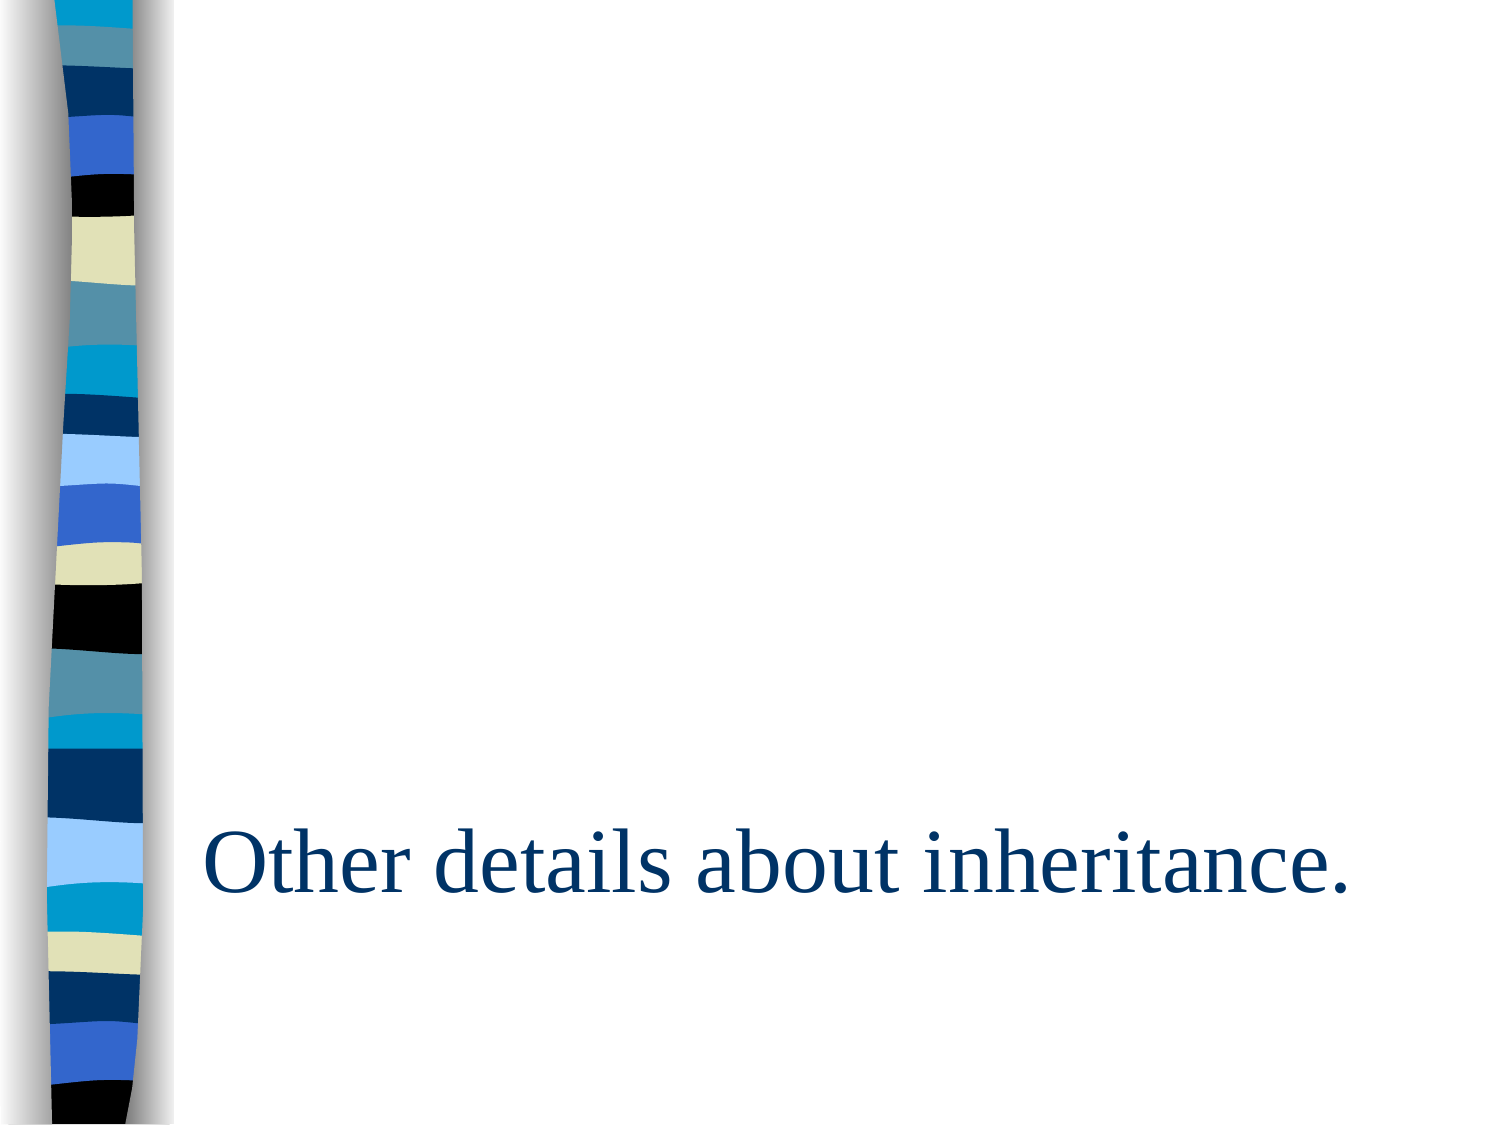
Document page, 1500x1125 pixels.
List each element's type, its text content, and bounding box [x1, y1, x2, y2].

title Other details about inheritance. [187, 762, 1463, 950]
